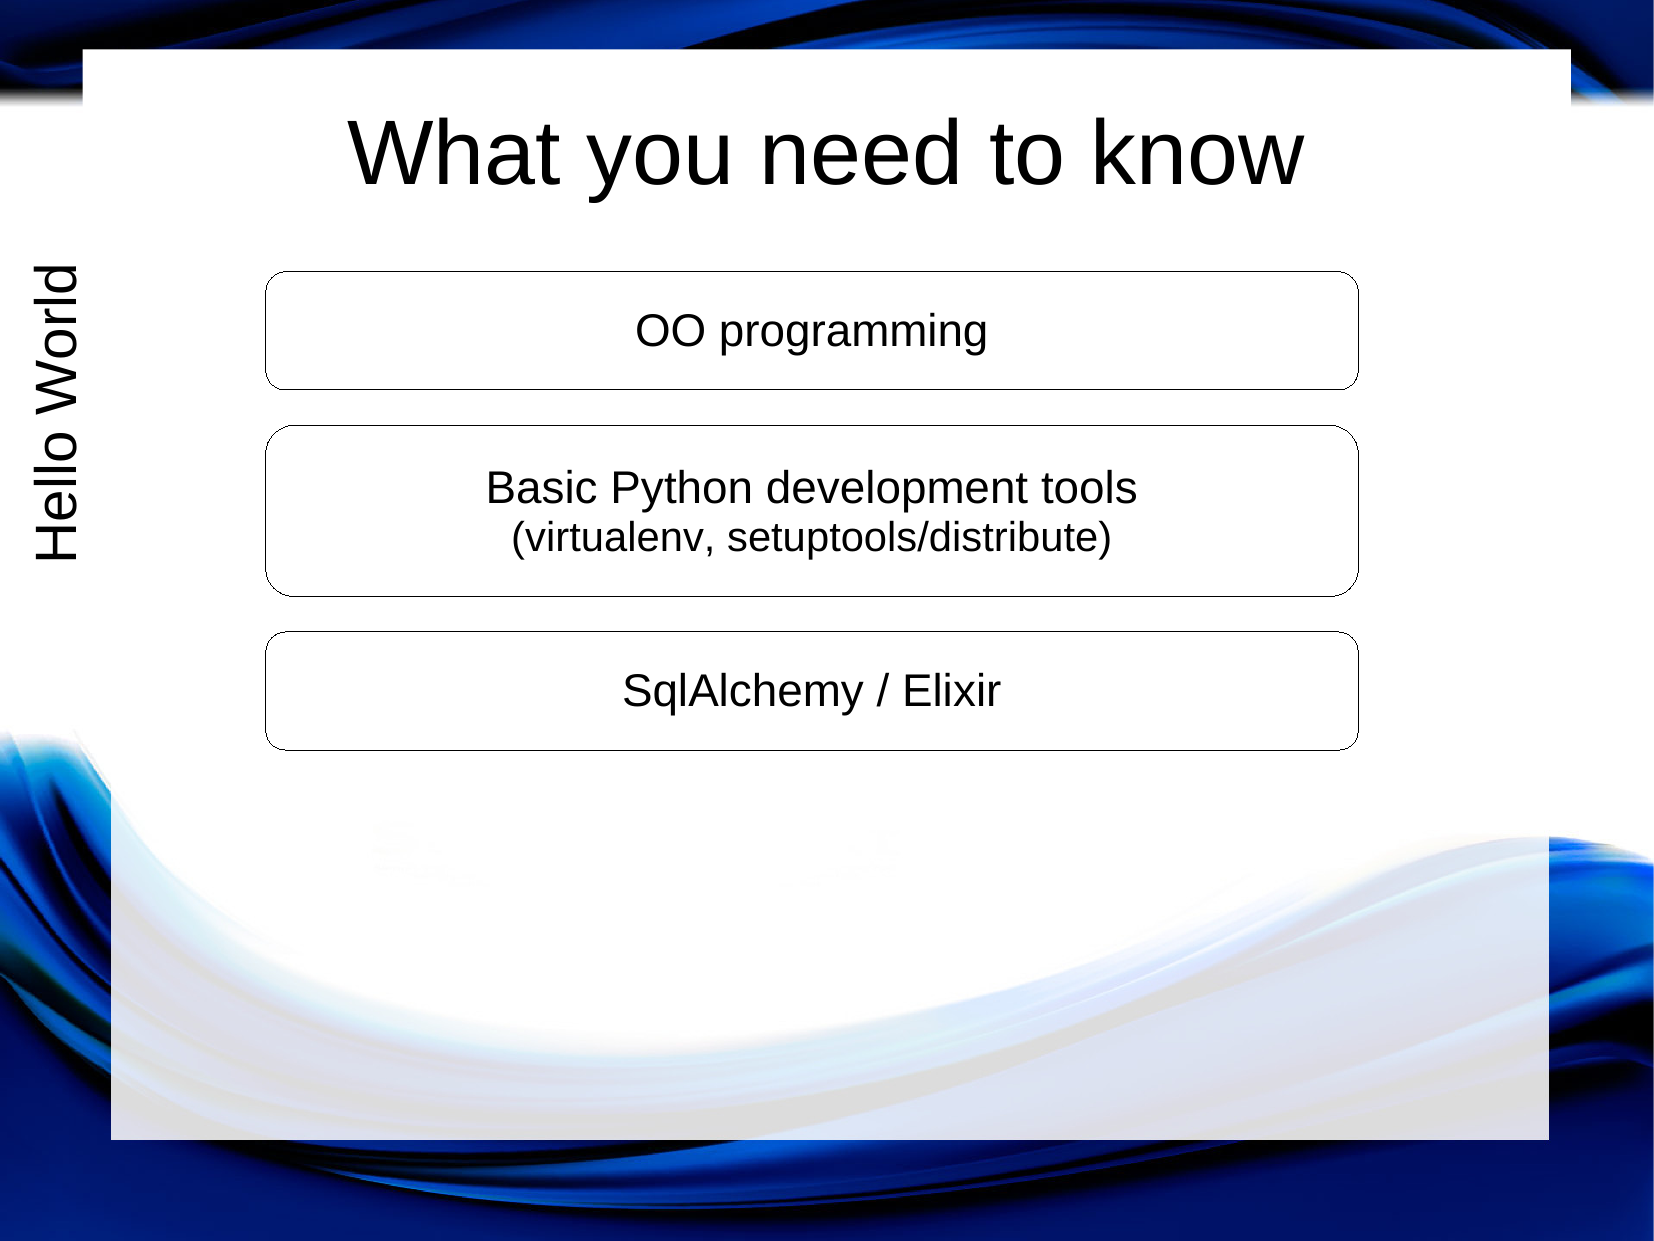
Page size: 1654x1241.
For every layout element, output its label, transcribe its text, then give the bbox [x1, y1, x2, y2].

title Hello World [0, 29, 130, 798]
picture [0, 0, 1654, 1241]
title What you need to know [130, 49, 1571, 257]
text_box OO programming [265, 271, 1359, 390]
text_box Basic Python development tools (virtualenv, setuptools/distribute) [265, 425, 1359, 597]
text_box SqlAlchemy / Elixir [265, 631, 1359, 751]
